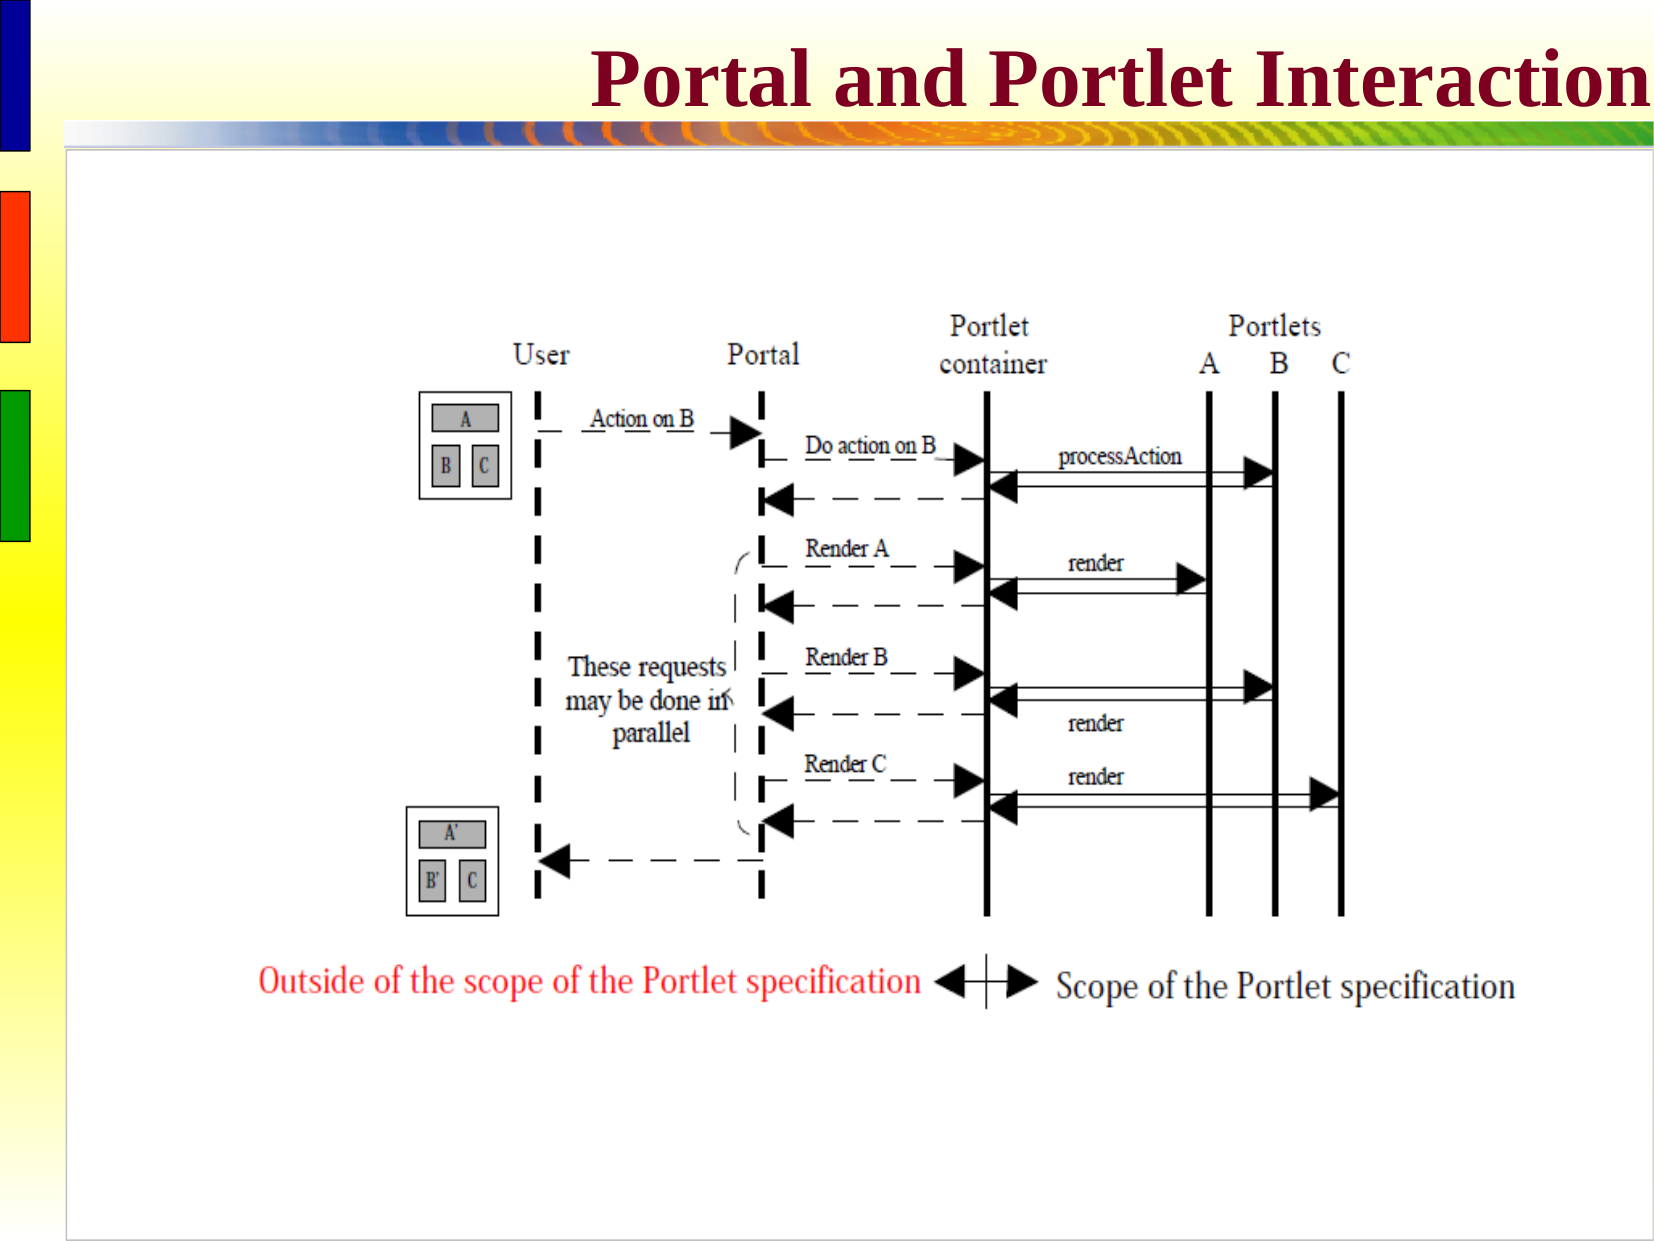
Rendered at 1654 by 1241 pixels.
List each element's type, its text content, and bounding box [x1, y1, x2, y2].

title Portal and Portlet Interaction [201, 8, 1654, 150]
picture [64, 120, 201, 148]
picture [229, 299, 1538, 1013]
